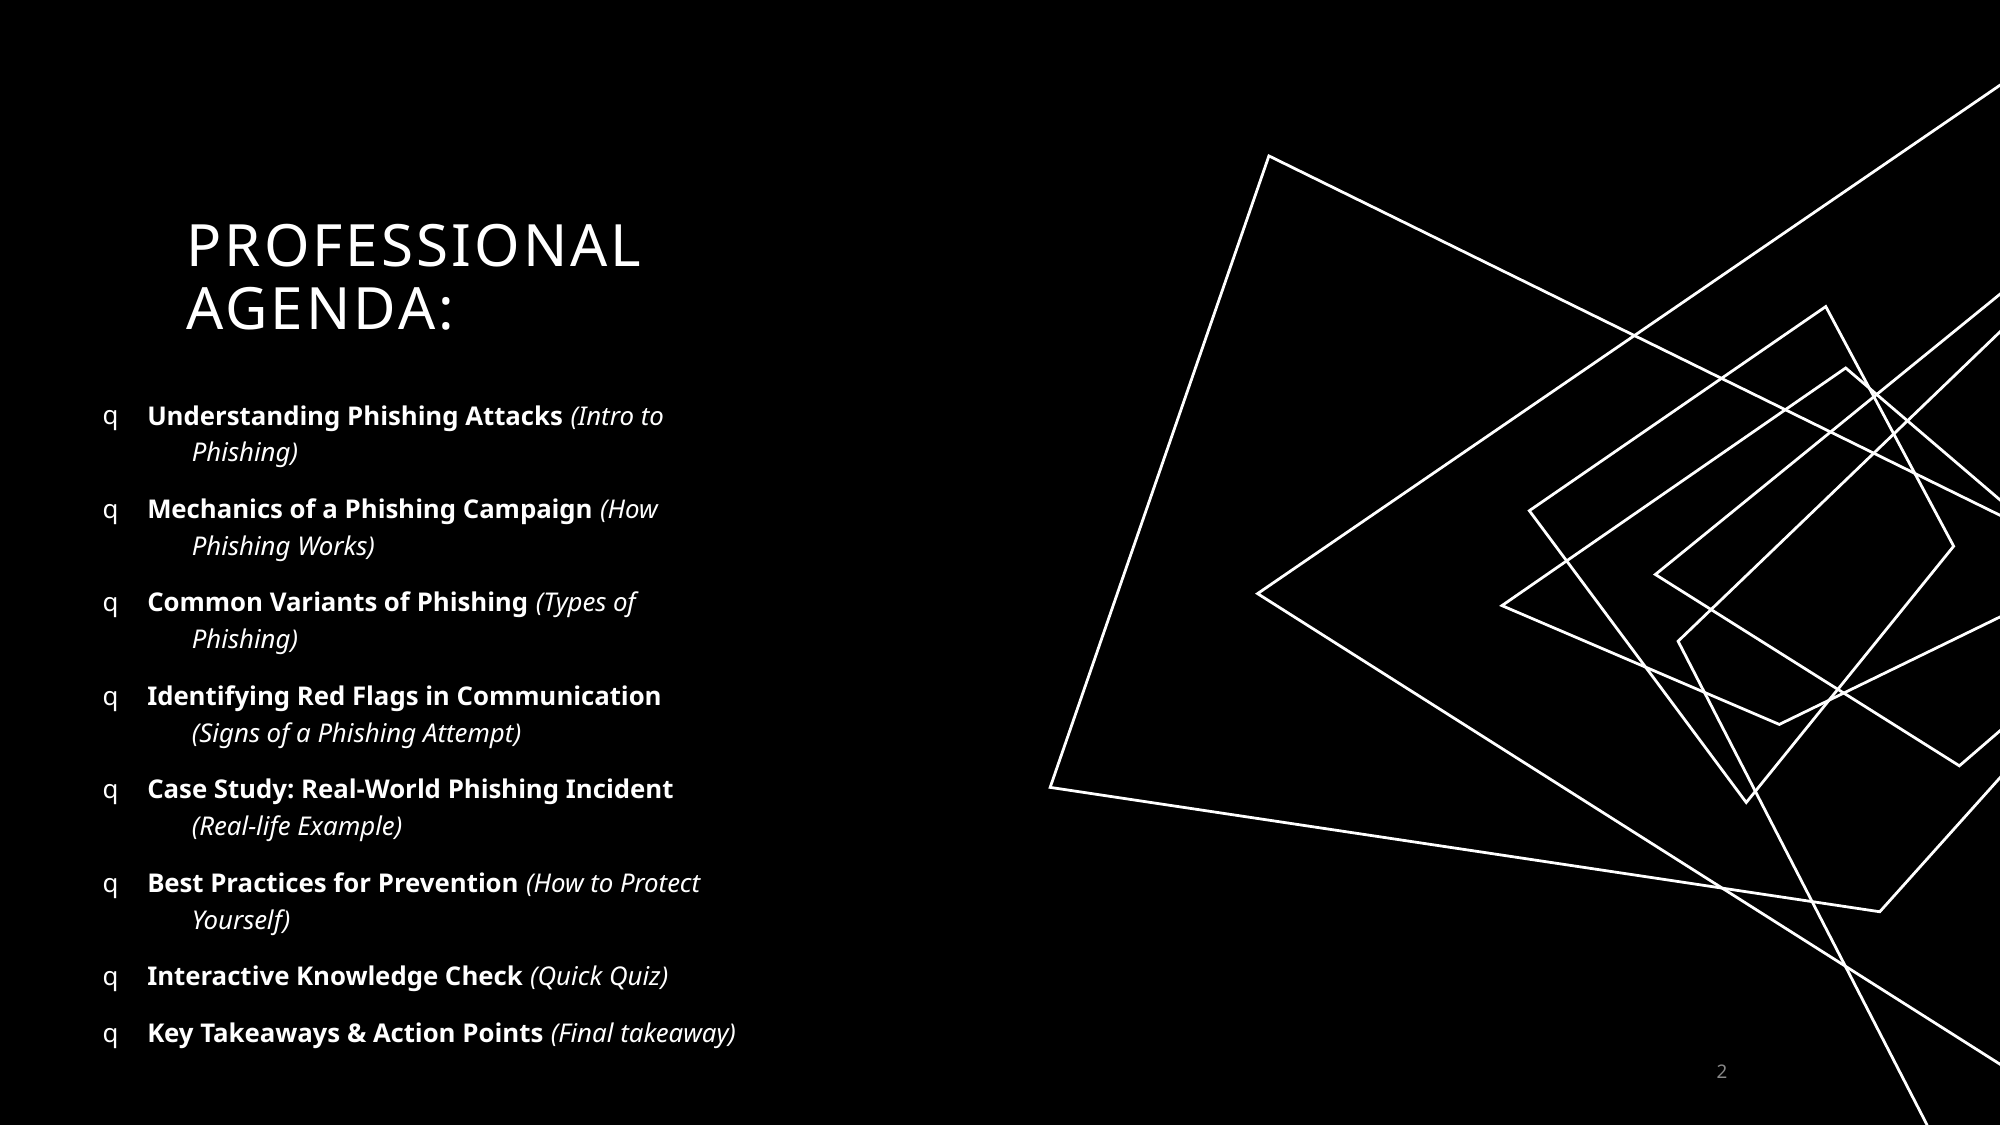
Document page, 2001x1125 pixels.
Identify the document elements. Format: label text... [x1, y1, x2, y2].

title Professional Agenda: [171, 70, 694, 350]
list Understanding Phishing Attacks (Intro to Phishing) Mechanics of a Phishing Campaign (How Phishing Works) Common Variants of Phishing (Types of Phishing) Identifying Red Flags in Communication (Signs of a Phishing Attempt) Case Study: Real-World Phishing Incident (Real-life Example) Best Practices for Prevention (How to Protect Yourself) Interactive Knowledge Check (Quick Quiz) Key Takeaways & Action Points (Final takeaway) [87, 385, 752, 1068]
text_box [1701, 1042, 1864, 1103]
